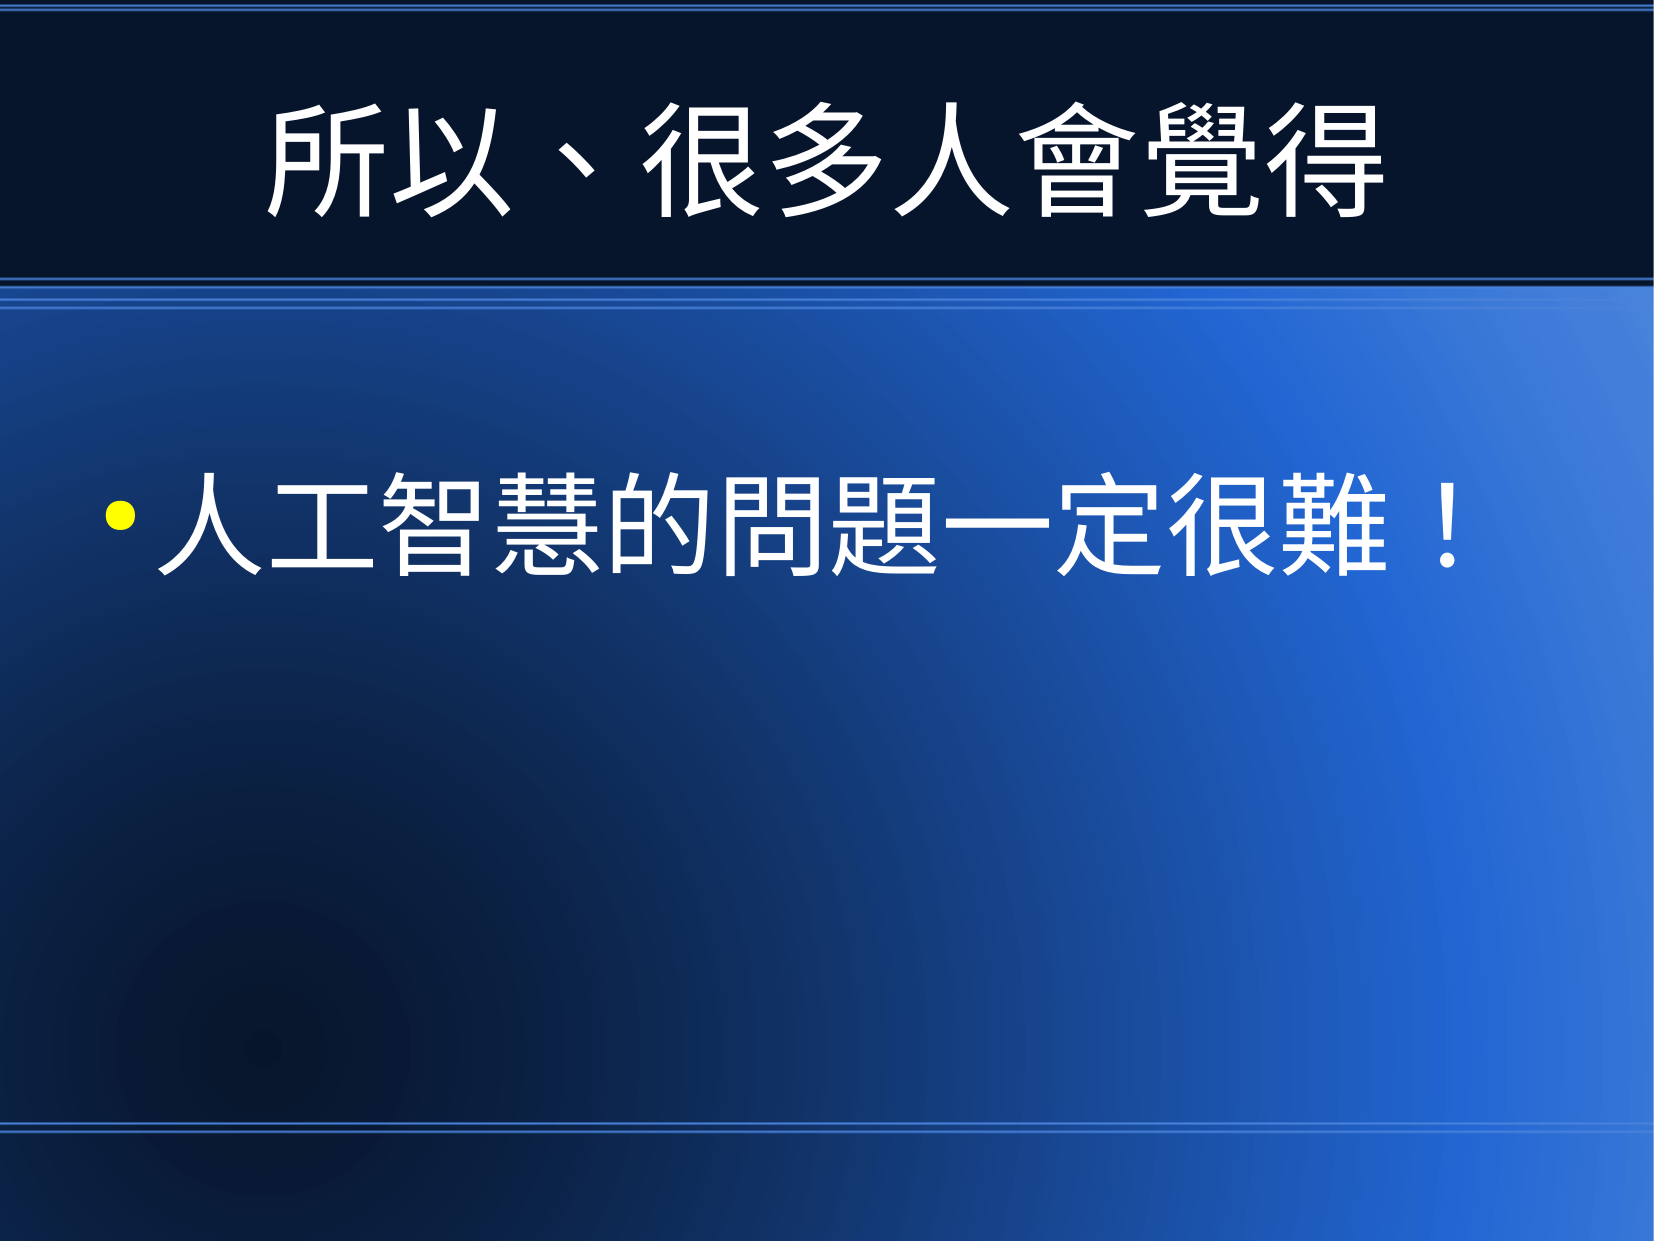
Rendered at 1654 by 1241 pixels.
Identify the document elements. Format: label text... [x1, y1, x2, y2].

list 人工智慧的問題一定很難！ [82, 355, 1571, 1241]
title 所以、很多人會覺得 [82, 49, 1571, 257]
picture [0, 0, 1654, 1241]
